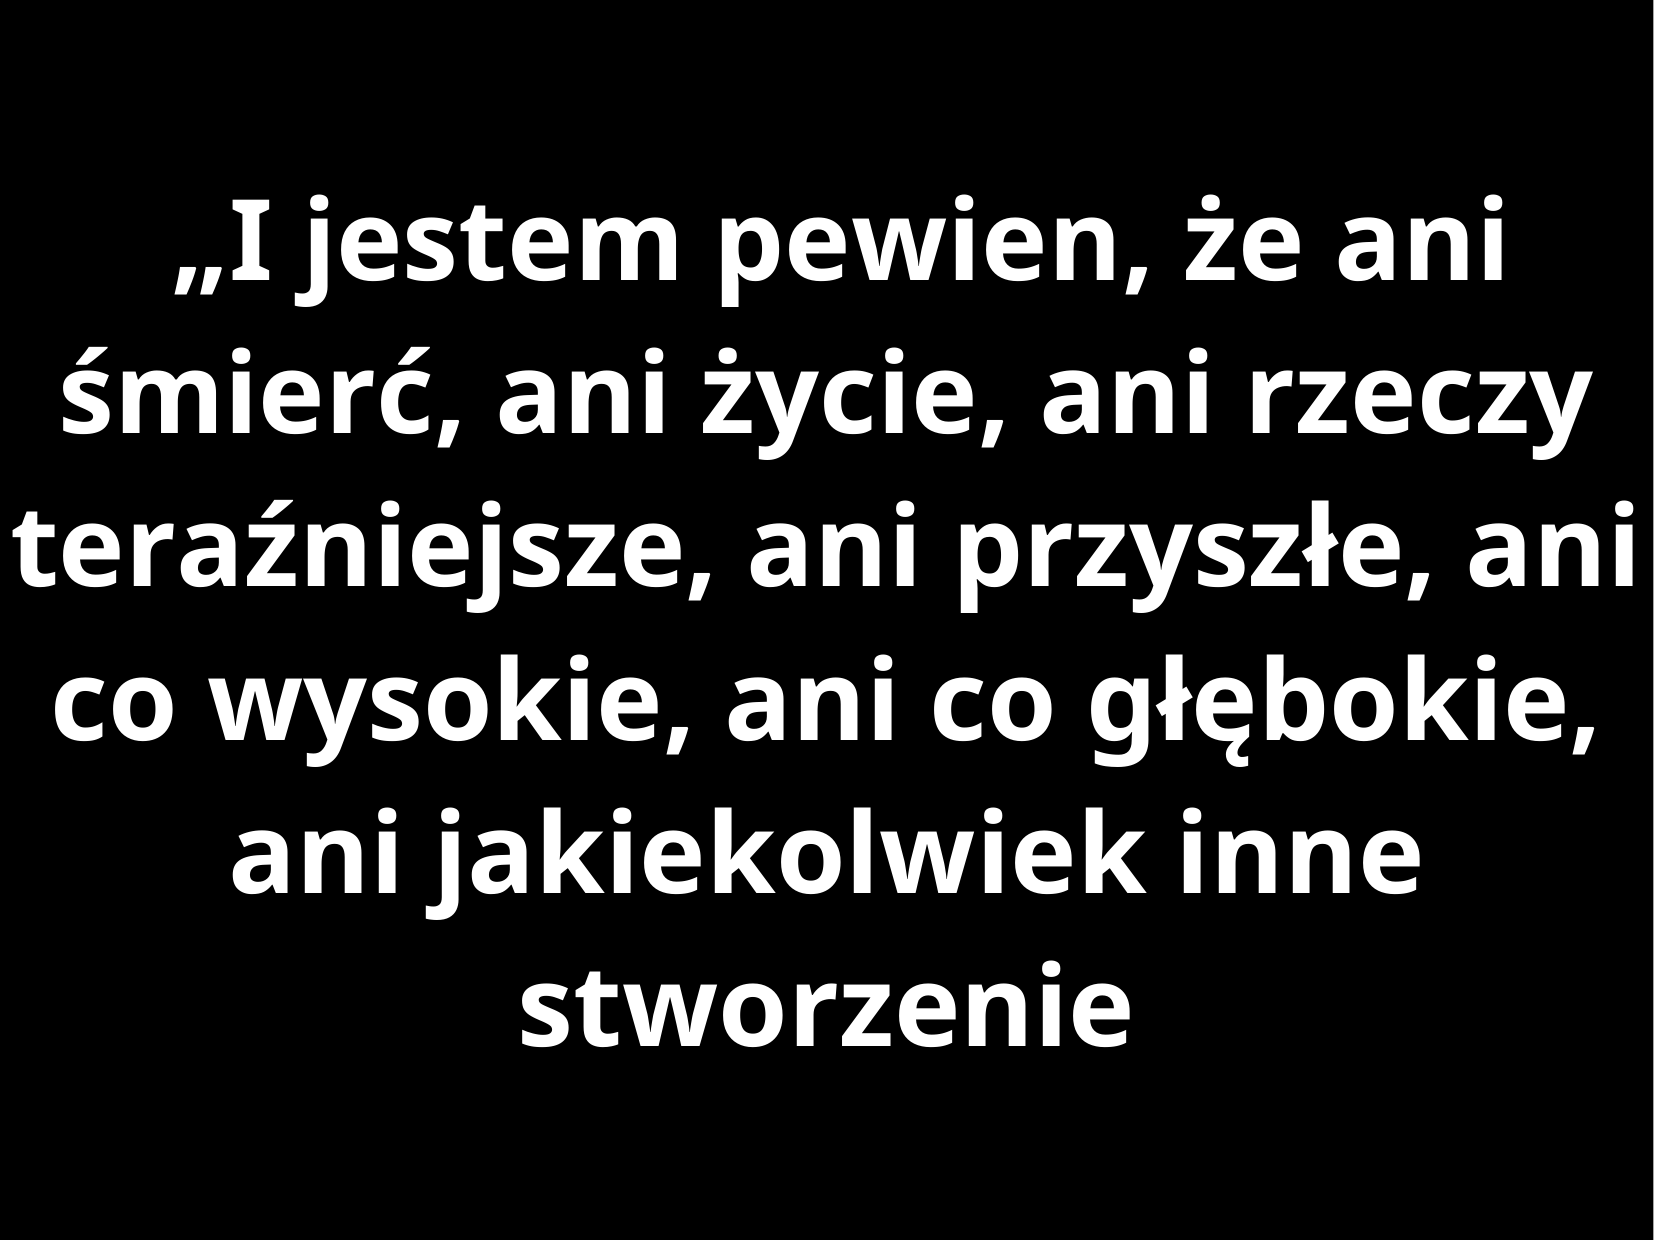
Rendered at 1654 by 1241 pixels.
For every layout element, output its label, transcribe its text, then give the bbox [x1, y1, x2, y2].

title „I jestem pewien, że ani śmierć, ani życie, ani rzeczy teraźniejsze, ani przyszłe, ani co wysokie, ani co głębokie, ani jakiekolwiek inne stworzenie [0, 0, 1654, 1240]
